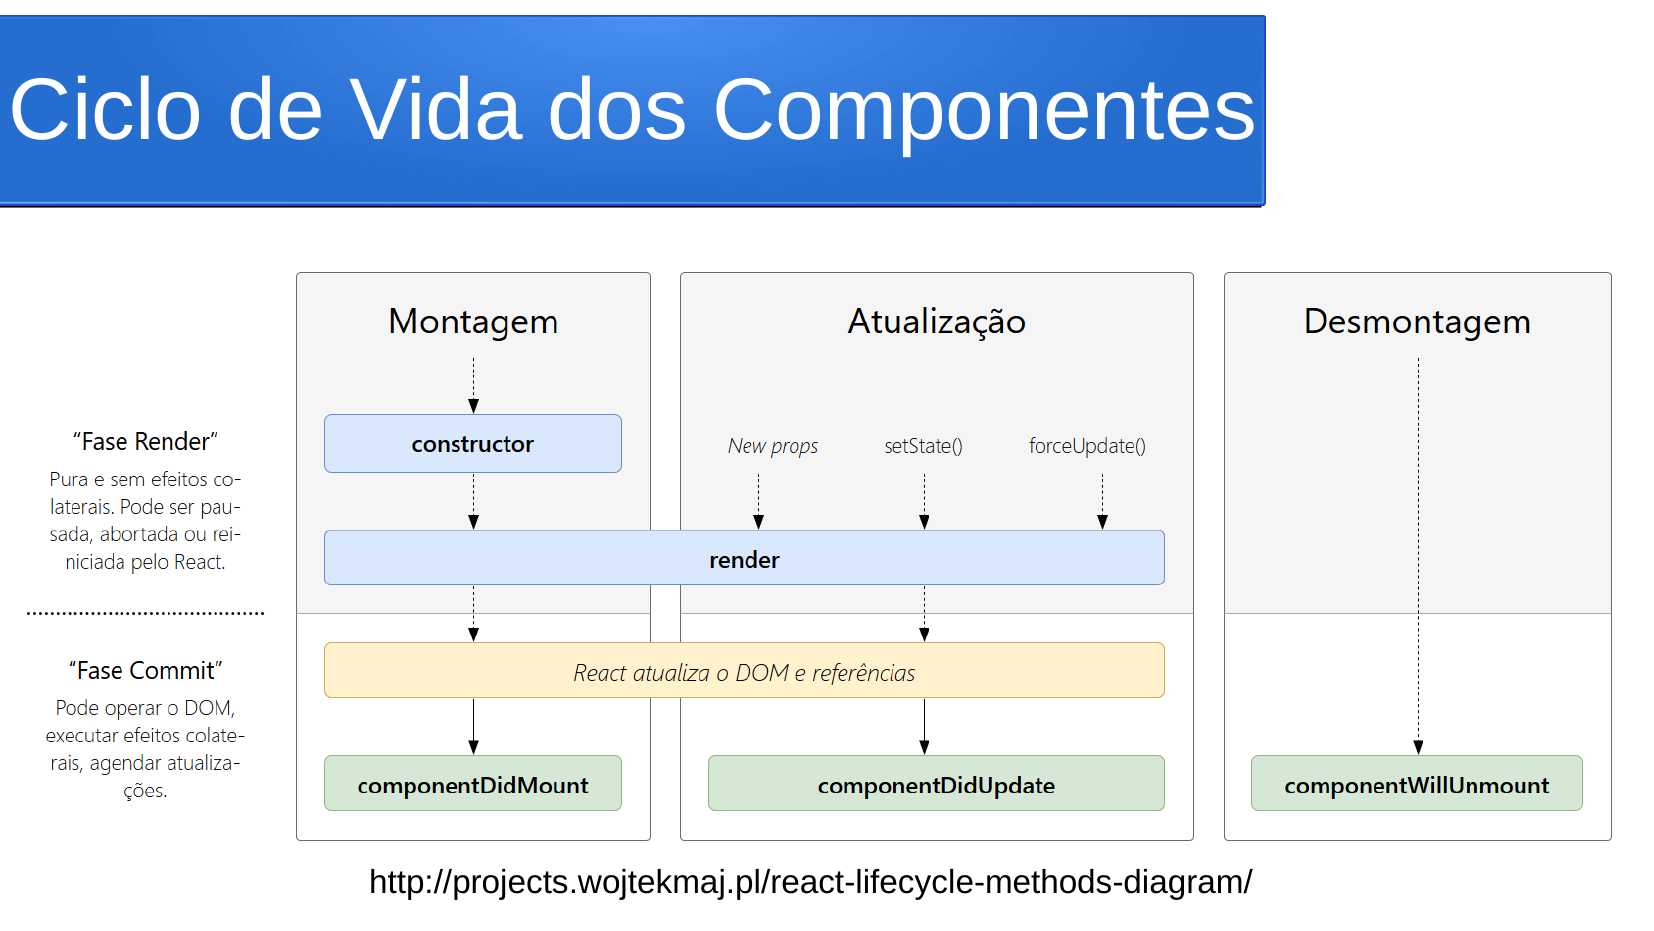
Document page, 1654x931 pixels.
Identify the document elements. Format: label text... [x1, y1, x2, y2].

text_box Ciclo de Vida dos Componentes [0, 44, 1282, 165]
picture [24, 269, 1616, 845]
picture [0, 165, 1269, 211]
picture [0, 13, 1269, 44]
text_box http://projects.wojtekmaj.pl/react-lifecycle-methods-diagram/ [354, 856, 1270, 909]
